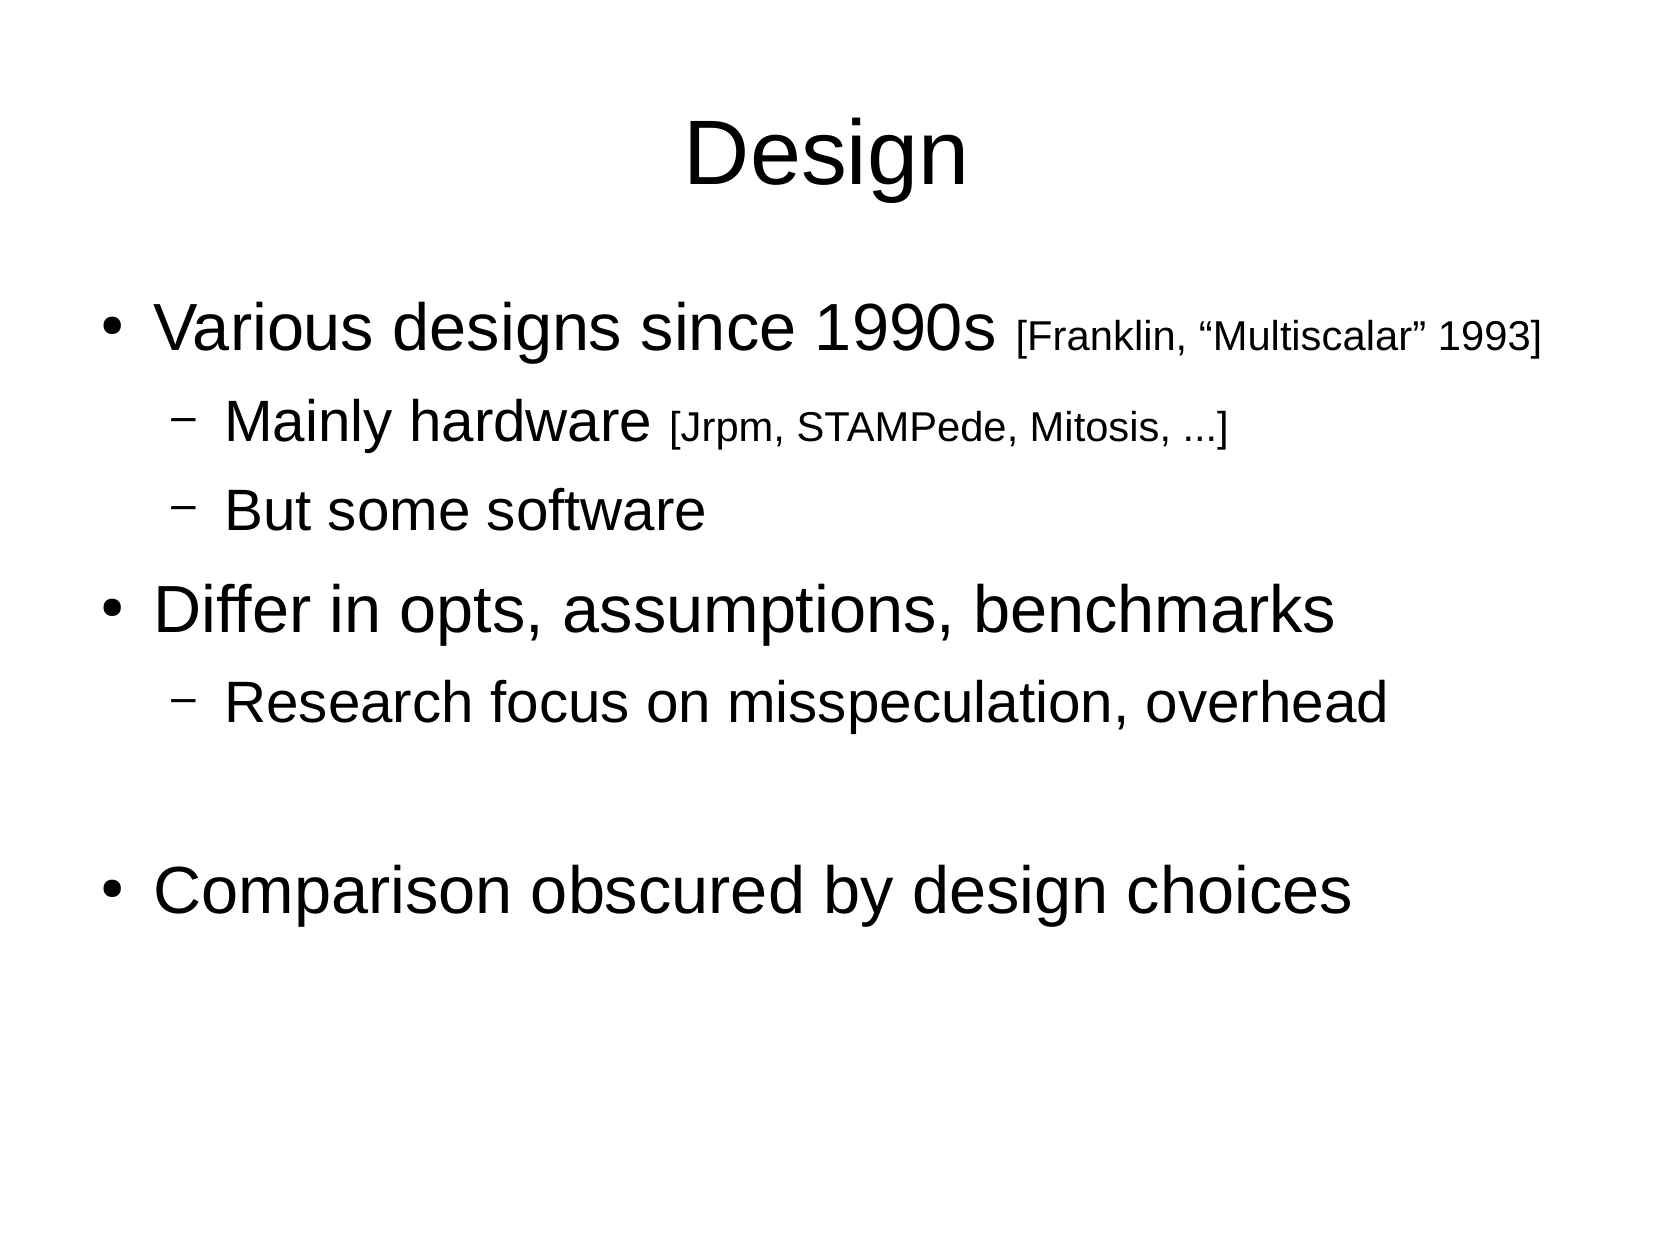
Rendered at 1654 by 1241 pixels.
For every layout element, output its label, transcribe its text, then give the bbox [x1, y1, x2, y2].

title Design [82, 49, 1571, 257]
list Various designs since 1990s [Franklin, “Multiscalar” 1993] Mainly hardware [Jrpm, STAMPede, Mitosis, ...] But some software Differ in opts, assumptions, benchmarks Research focus on misspeculation, overhead Comparison obscured by design choices [82, 290, 1571, 1010]
